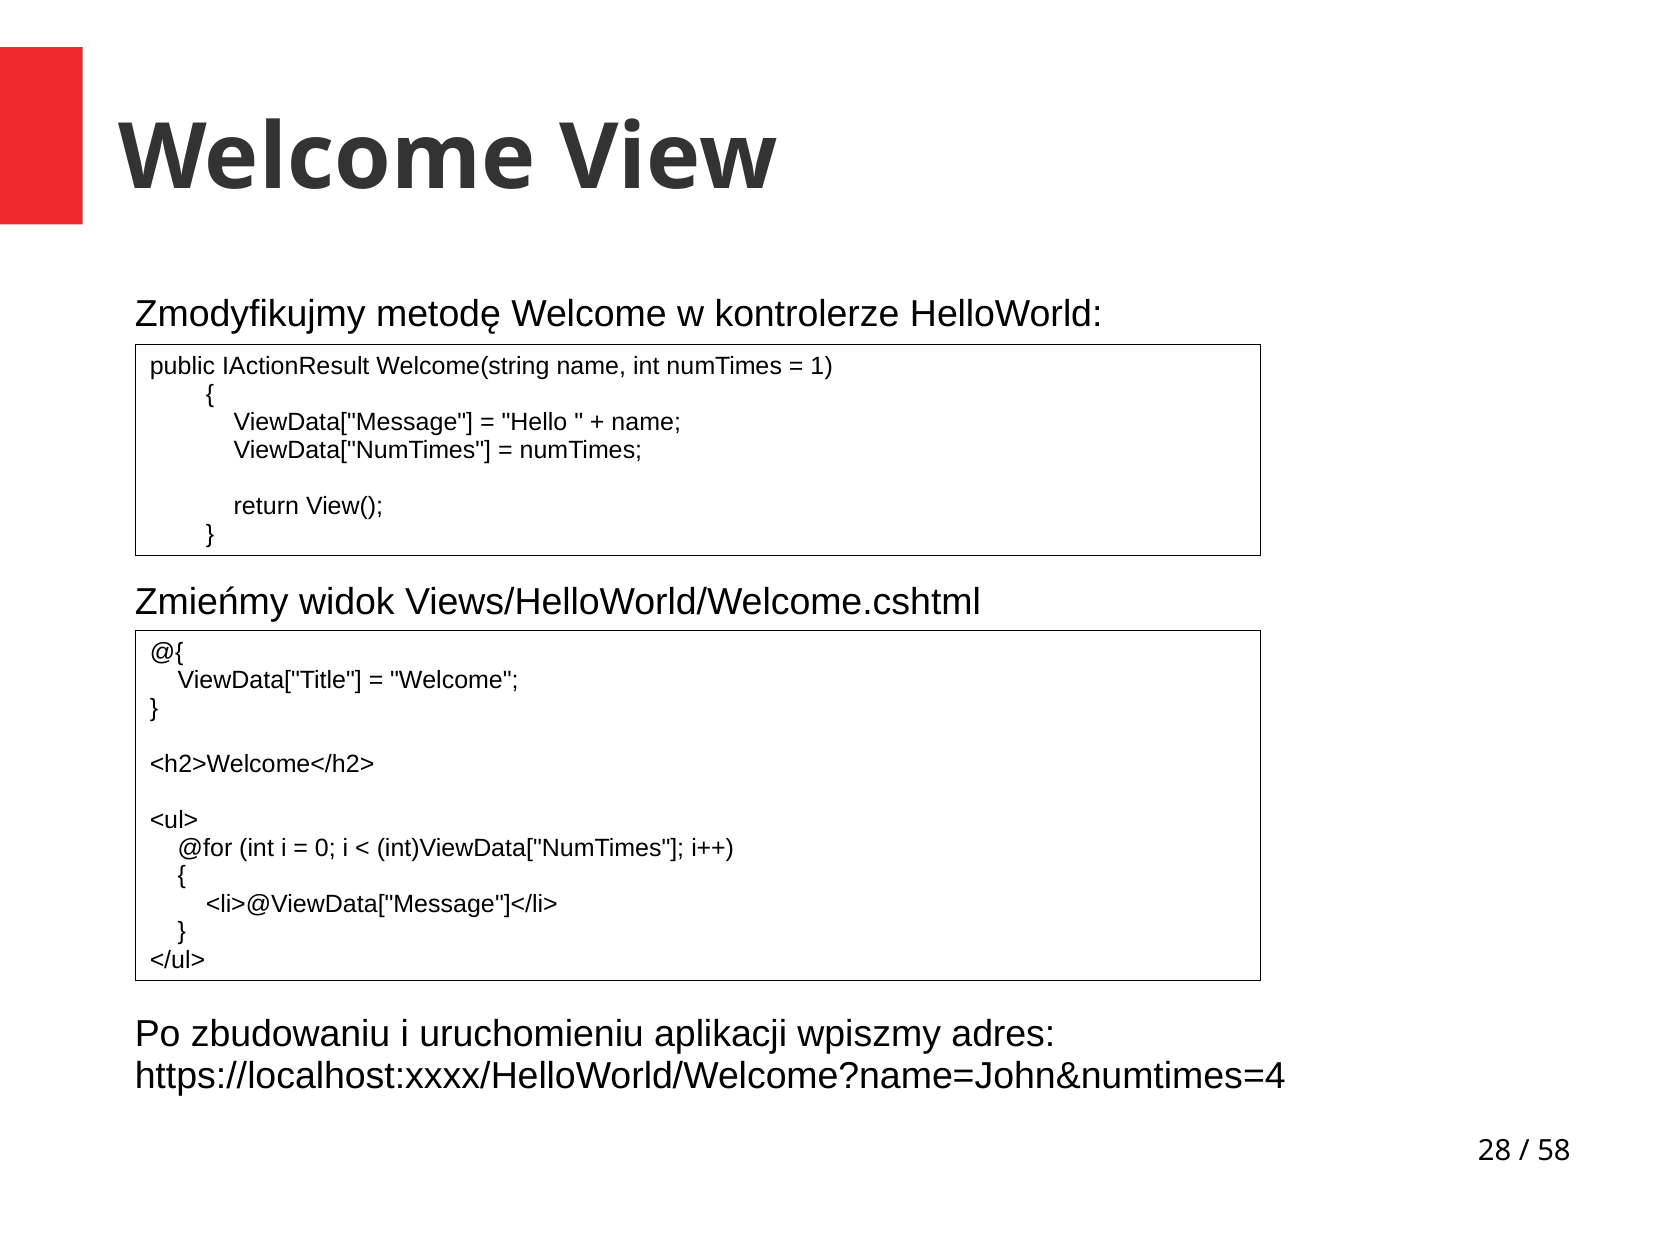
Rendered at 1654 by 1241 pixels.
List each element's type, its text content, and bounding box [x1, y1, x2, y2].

text_box Po zbudowaniu i uruchomieniu aplikacji wpiszmy adres: https://localhost:xxxx/HelloWorld/Welcome?name=John&numtimes=4 [120, 1005, 1516, 1146]
text_box public IActionResult Welcome(string name, int numTimes = 1) { ViewData["Message"] = "Hello " + name; ViewData["NumTimes"] = numTimes; return View(); } [135, 344, 1261, 556]
title Welcome View [118, 49, 1571, 257]
text_box Zmodyfikujmy metodę Welcome w kontrolerze HelloWorld: [120, 285, 1591, 342]
text_box Zmieńmy widok Views/HelloWorld/Welcome.cshtml [120, 573, 1276, 631]
text_box @{ ViewData["Title"] = "Welcome"; } <h2>Welcome</h2> <ul> @for (int i = 0; i < (int)ViewData["NumTimes"]; i++) { <li>@ViewData["Message"]</li> } </ul> [135, 630, 1261, 981]
